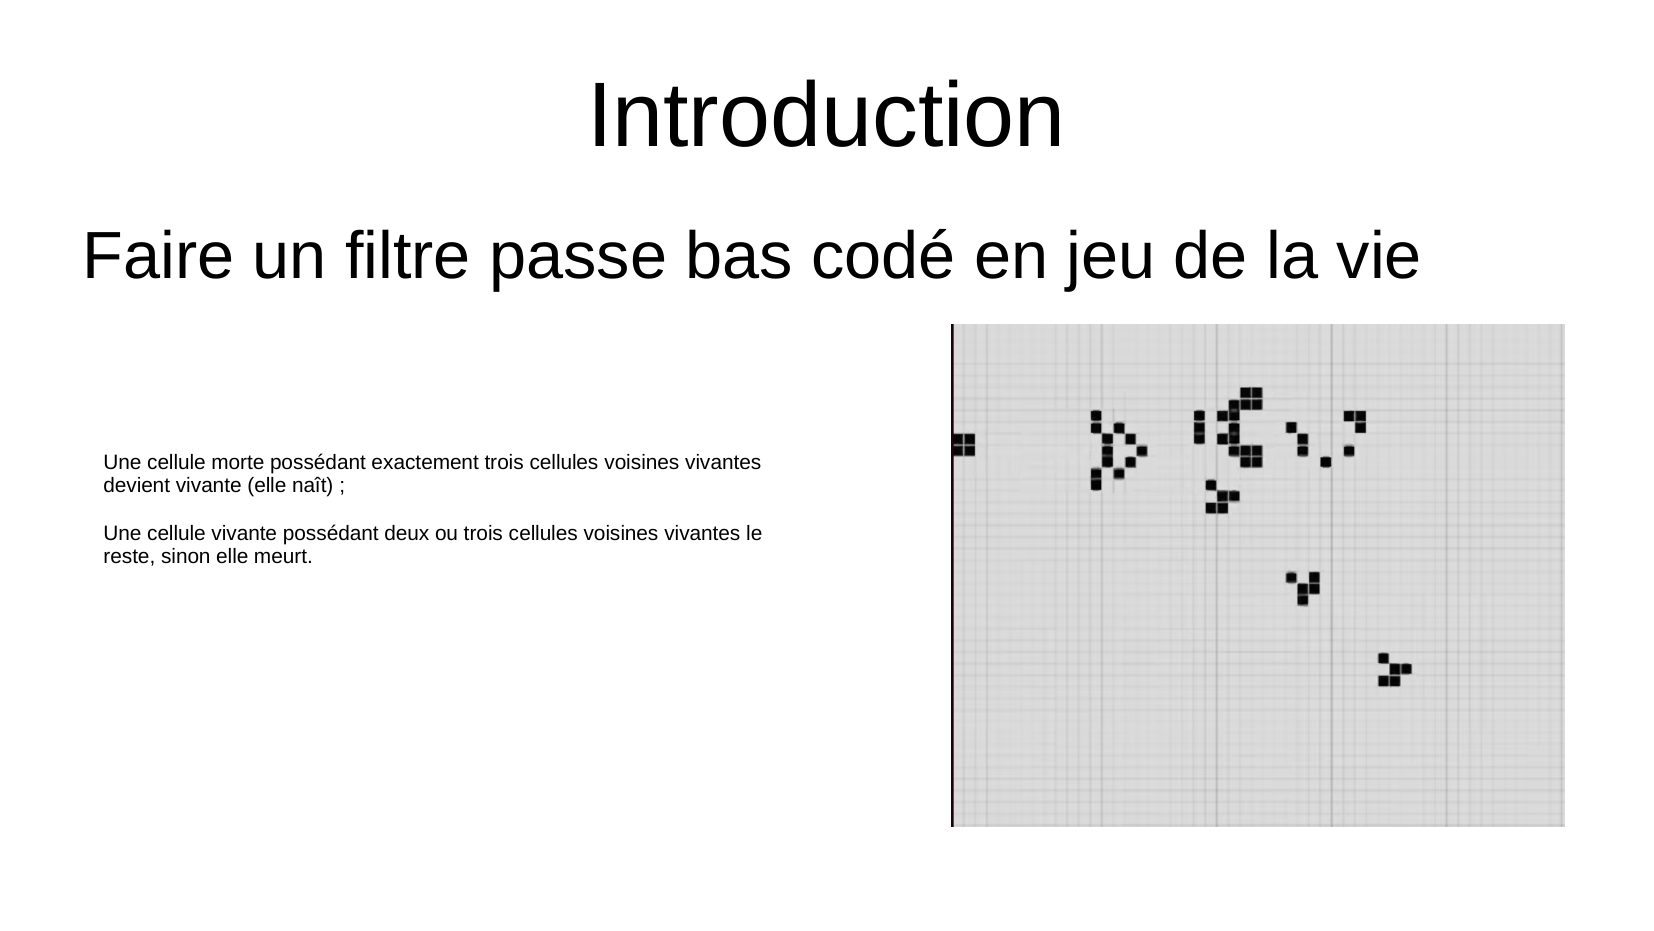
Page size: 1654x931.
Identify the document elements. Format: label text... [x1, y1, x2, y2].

text_box Une cellule morte possédant exactement trois cellules voisines vivantes devient vivante (elle naît) ; Une cellule vivante possédant deux ou trois cellules voisines vivantes le reste, sinon elle meurt. [88, 442, 804, 624]
subtitle Faire un filtre passe bas codé en jeu de la vie [82, 217, 1571, 368]
picture [951, 368, 1565, 827]
title Introduction [82, 37, 1571, 193]
